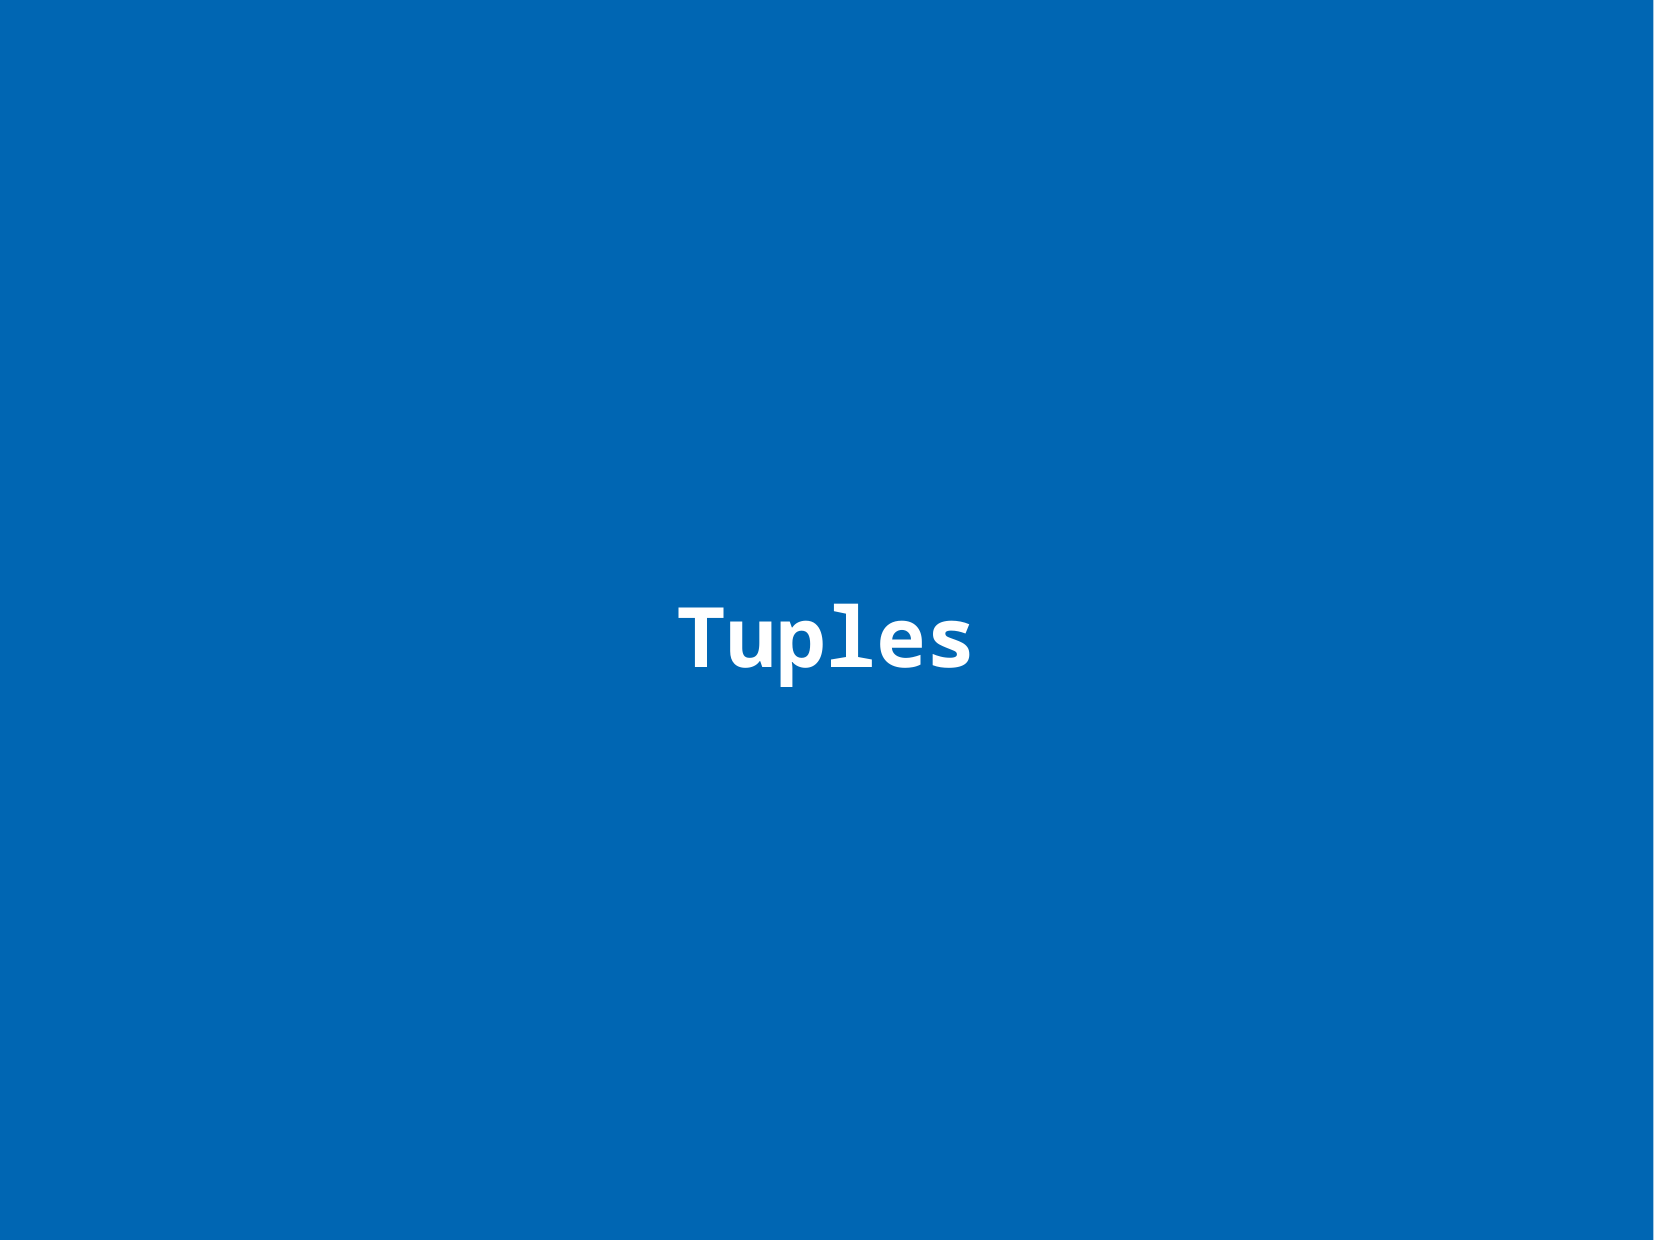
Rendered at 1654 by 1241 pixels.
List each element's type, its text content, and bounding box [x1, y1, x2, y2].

text_box Tuples [261, 571, 1393, 670]
